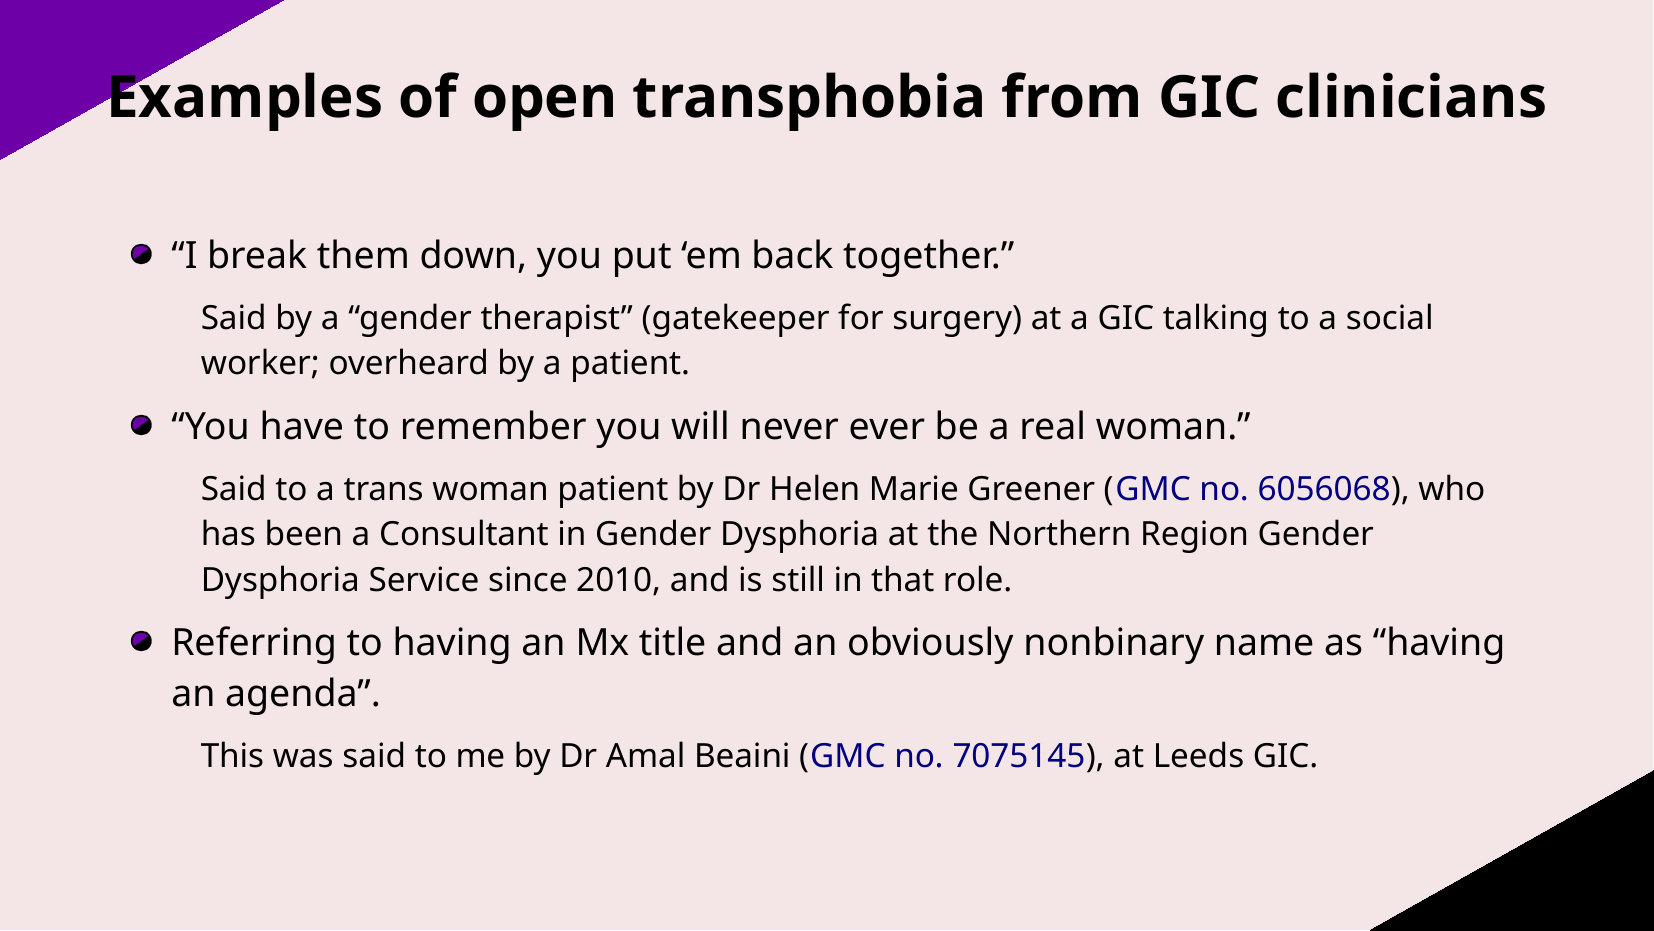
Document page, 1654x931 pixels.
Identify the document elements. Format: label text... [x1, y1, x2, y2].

subtitle “I break them down, you put ‘em back together.” Said by a “gender therapist” (gatekeeper for surgery) at a GIC talking to a social worker; overheard by a patient. “You have to remember you will never ever be a real woman.” Said to a trans woman patient by Dr Helen Marie Greener (GMC no. 6056068), who has been a Consultant in Gender Dysphoria at the Northern Region Gender Dysphoria Service since 2010, and is still in that role. Referring to having an Mx title and an obviously nonbinary name as “having an agenda”. This was said to me by Dr Amal Beaini (GMC no. 7075145), at Leeds GIC. [129, 216, 1512, 790]
text_box [0, 0, 284, 160]
text_box [1370, 770, 1654, 931]
title Examples of open transphobia from GIC clinicians [82, 35, 1571, 154]
